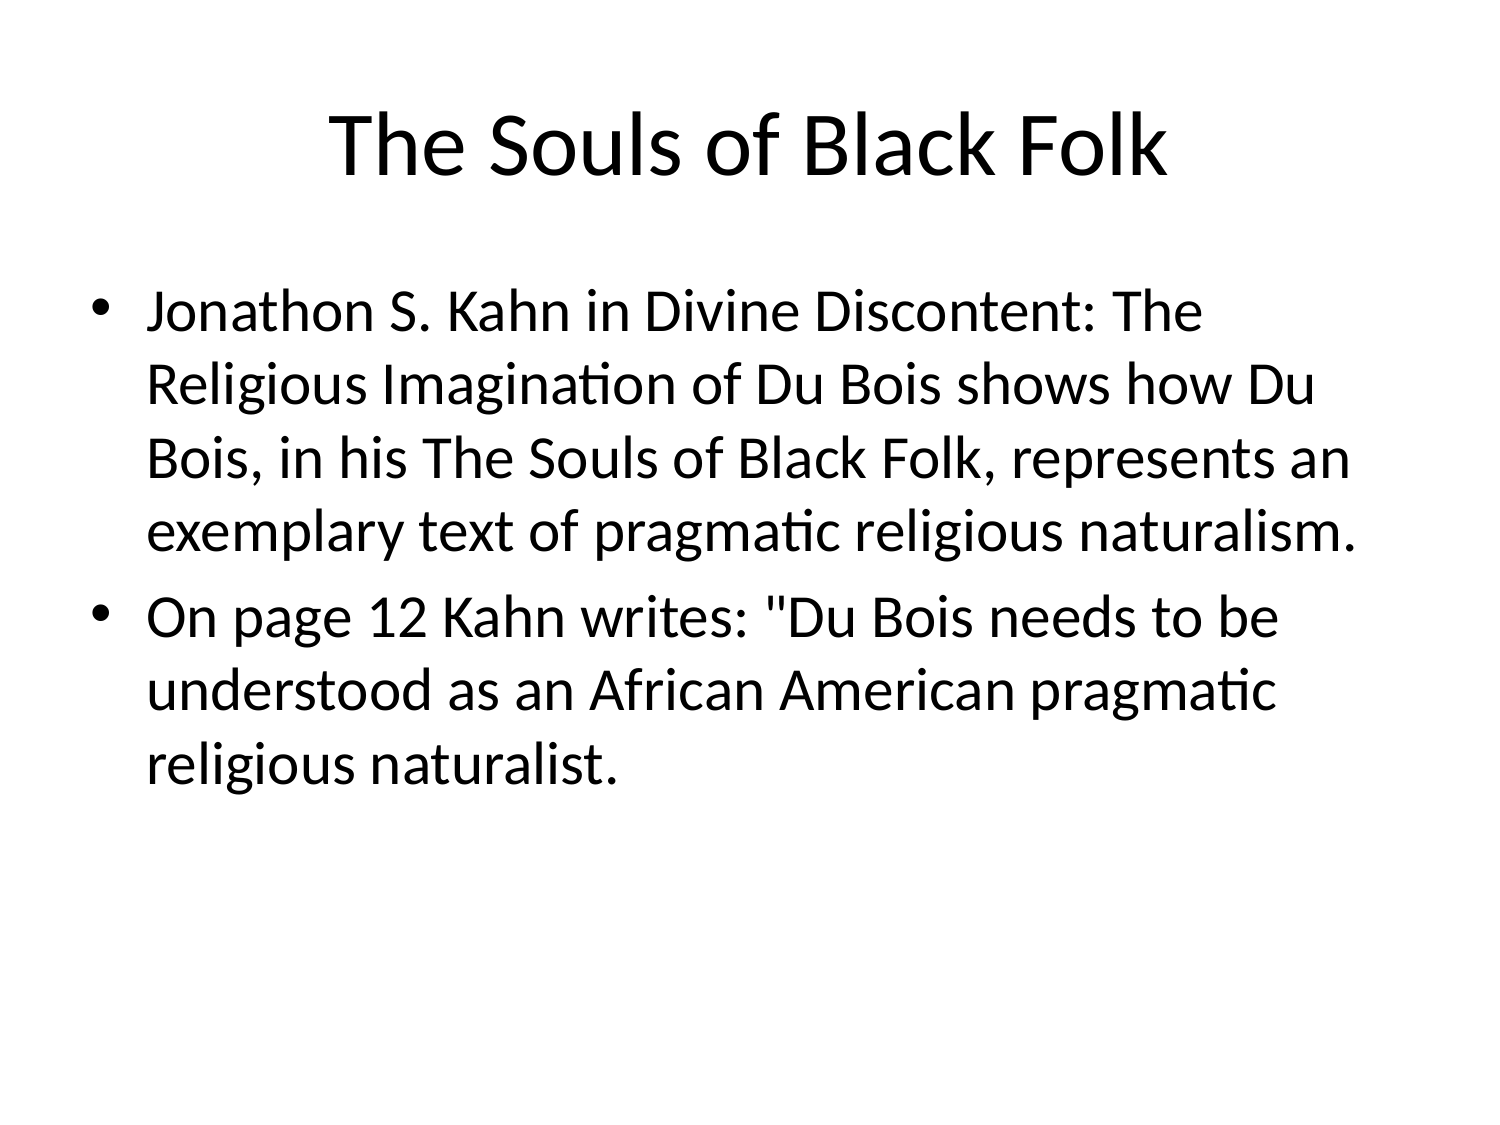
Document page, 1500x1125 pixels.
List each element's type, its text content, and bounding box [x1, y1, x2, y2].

list Jonathon S. Kahn in Divine Discontent: The Religious Imagination of Du Bois shows how Du Bois, in his The Souls of Black Folk, represents an exemplary text of pragmatic religious naturalism. On page 12 Kahn writes: "Du Bois needs to be understood as an African American pragmatic religious naturalist. [75, 262, 1425, 1005]
title The Souls of Black Folk [75, 45, 1425, 233]
